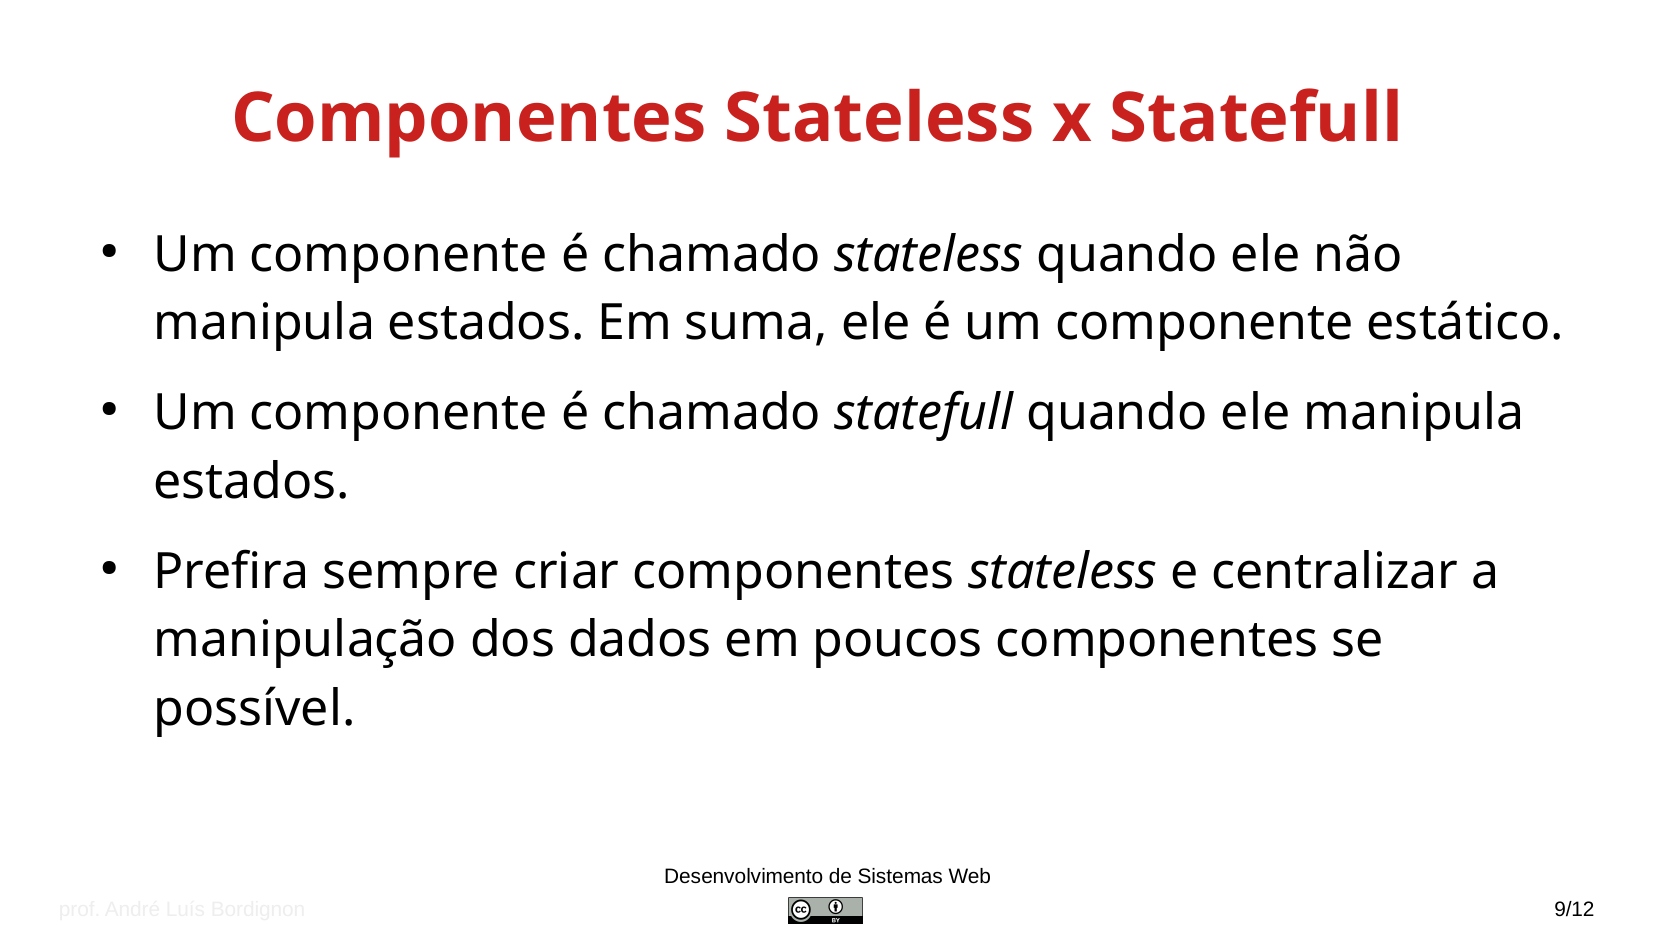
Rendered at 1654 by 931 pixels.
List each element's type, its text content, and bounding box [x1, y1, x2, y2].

title Componentes Stateless x Statefull [82, 37, 1571, 193]
list Um componente é chamado stateless quando ele não manipula estados. Em suma, ele é um componente estático. Um componente é chamado statefull quando ele manipula estados. Prefira sempre criar componentes stateless e centralizar a manipulação dos dados em poucos componentes se possível. [82, 217, 1571, 827]
picture [788, 897, 863, 924]
